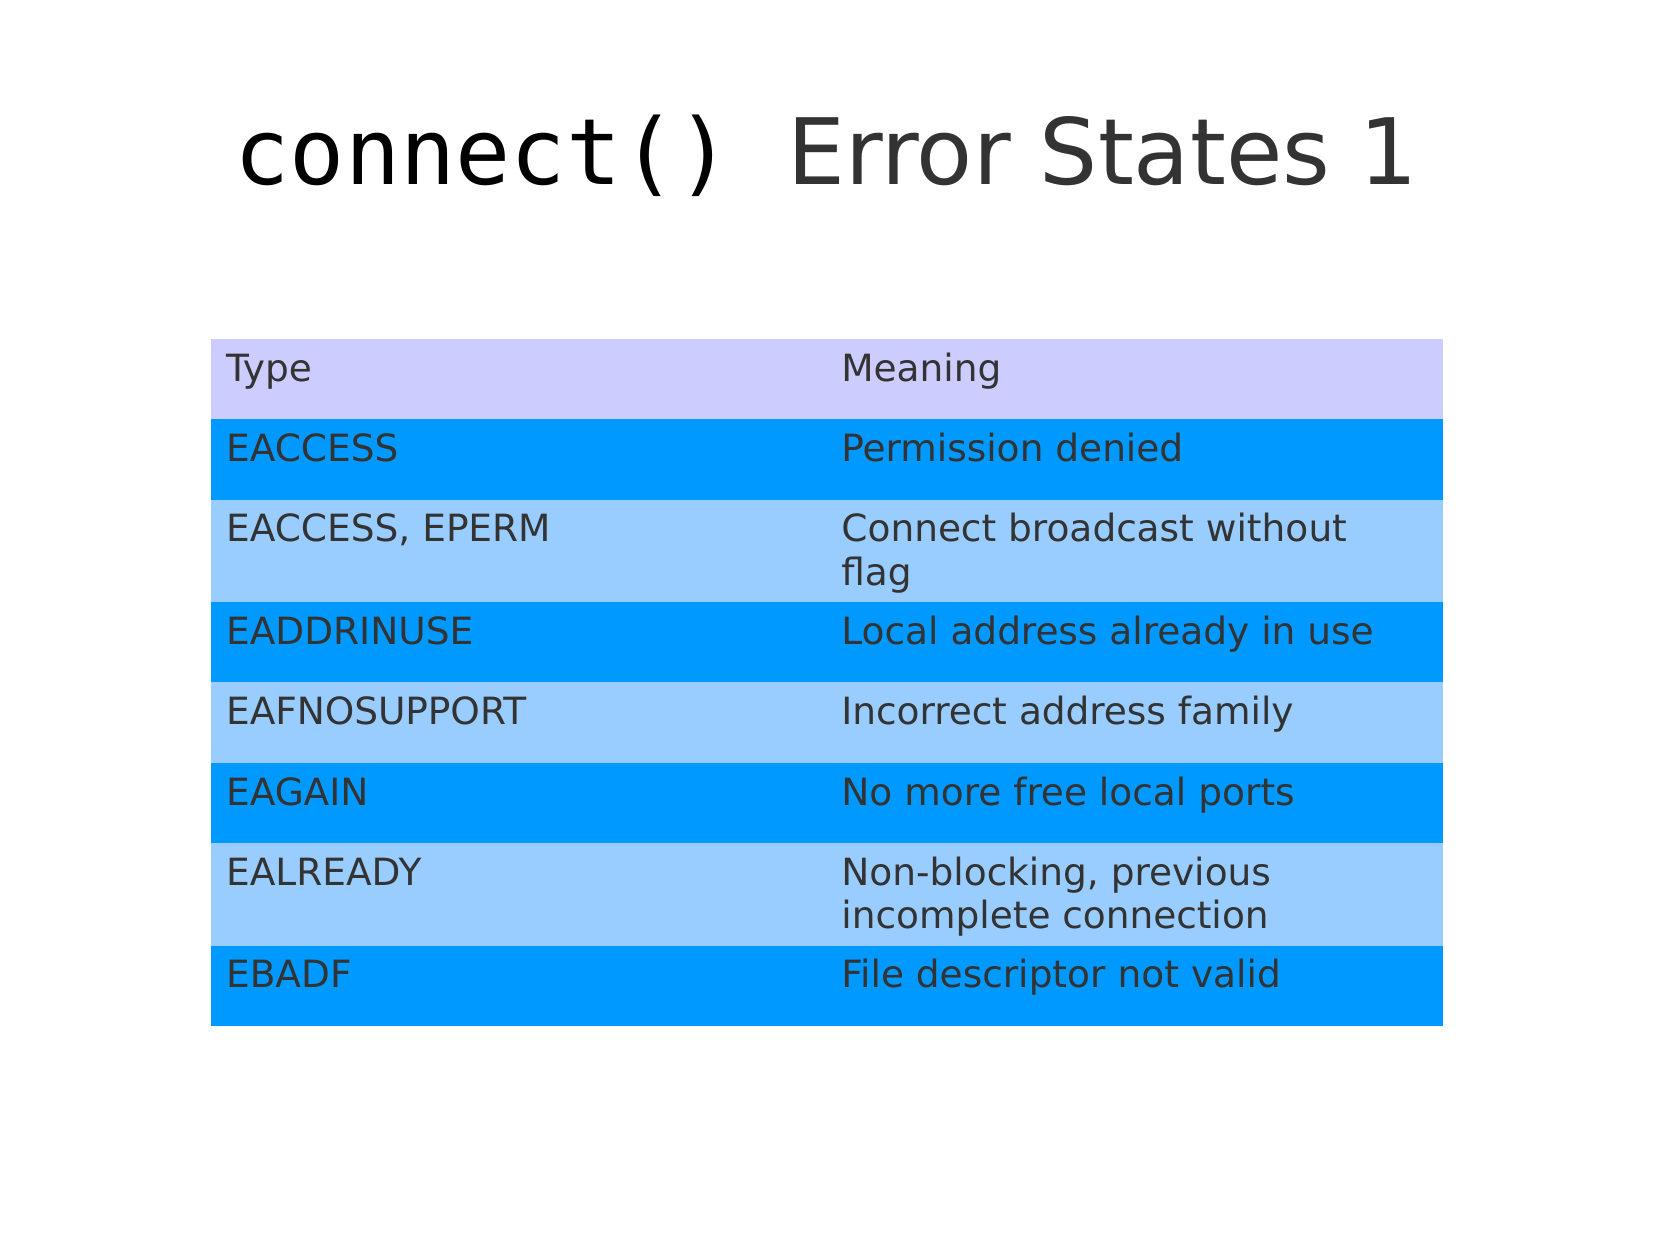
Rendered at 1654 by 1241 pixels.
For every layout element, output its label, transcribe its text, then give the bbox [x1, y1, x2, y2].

table_cell EALREADY [211, 843, 827, 946]
table_cell EACCESS, EPERM [211, 500, 827, 602]
table_cell Local address already in use [827, 602, 1443, 682]
title connect() Error States 1 [82, 56, 1571, 250]
table_header Type [211, 339, 827, 419]
table_cell EBADF [211, 946, 827, 1026]
table_cell Non-blocking, previous incomplete connection [827, 843, 1443, 946]
table_cell File descriptor not valid [827, 946, 1443, 1026]
table_cell No more free local ports [827, 763, 1443, 843]
table_cell EAGAIN [211, 763, 827, 843]
table_cell EADDRINUSE [211, 602, 827, 682]
table_cell EAFNOSUPPORT [211, 682, 827, 763]
table_cell Incorrect address family [827, 682, 1443, 763]
table_cell Connect broadcast without flag [827, 500, 1443, 602]
table_header Meaning [827, 339, 1443, 419]
table_cell EACCESS [211, 419, 827, 500]
table_cell Permission denied [827, 419, 1443, 500]
